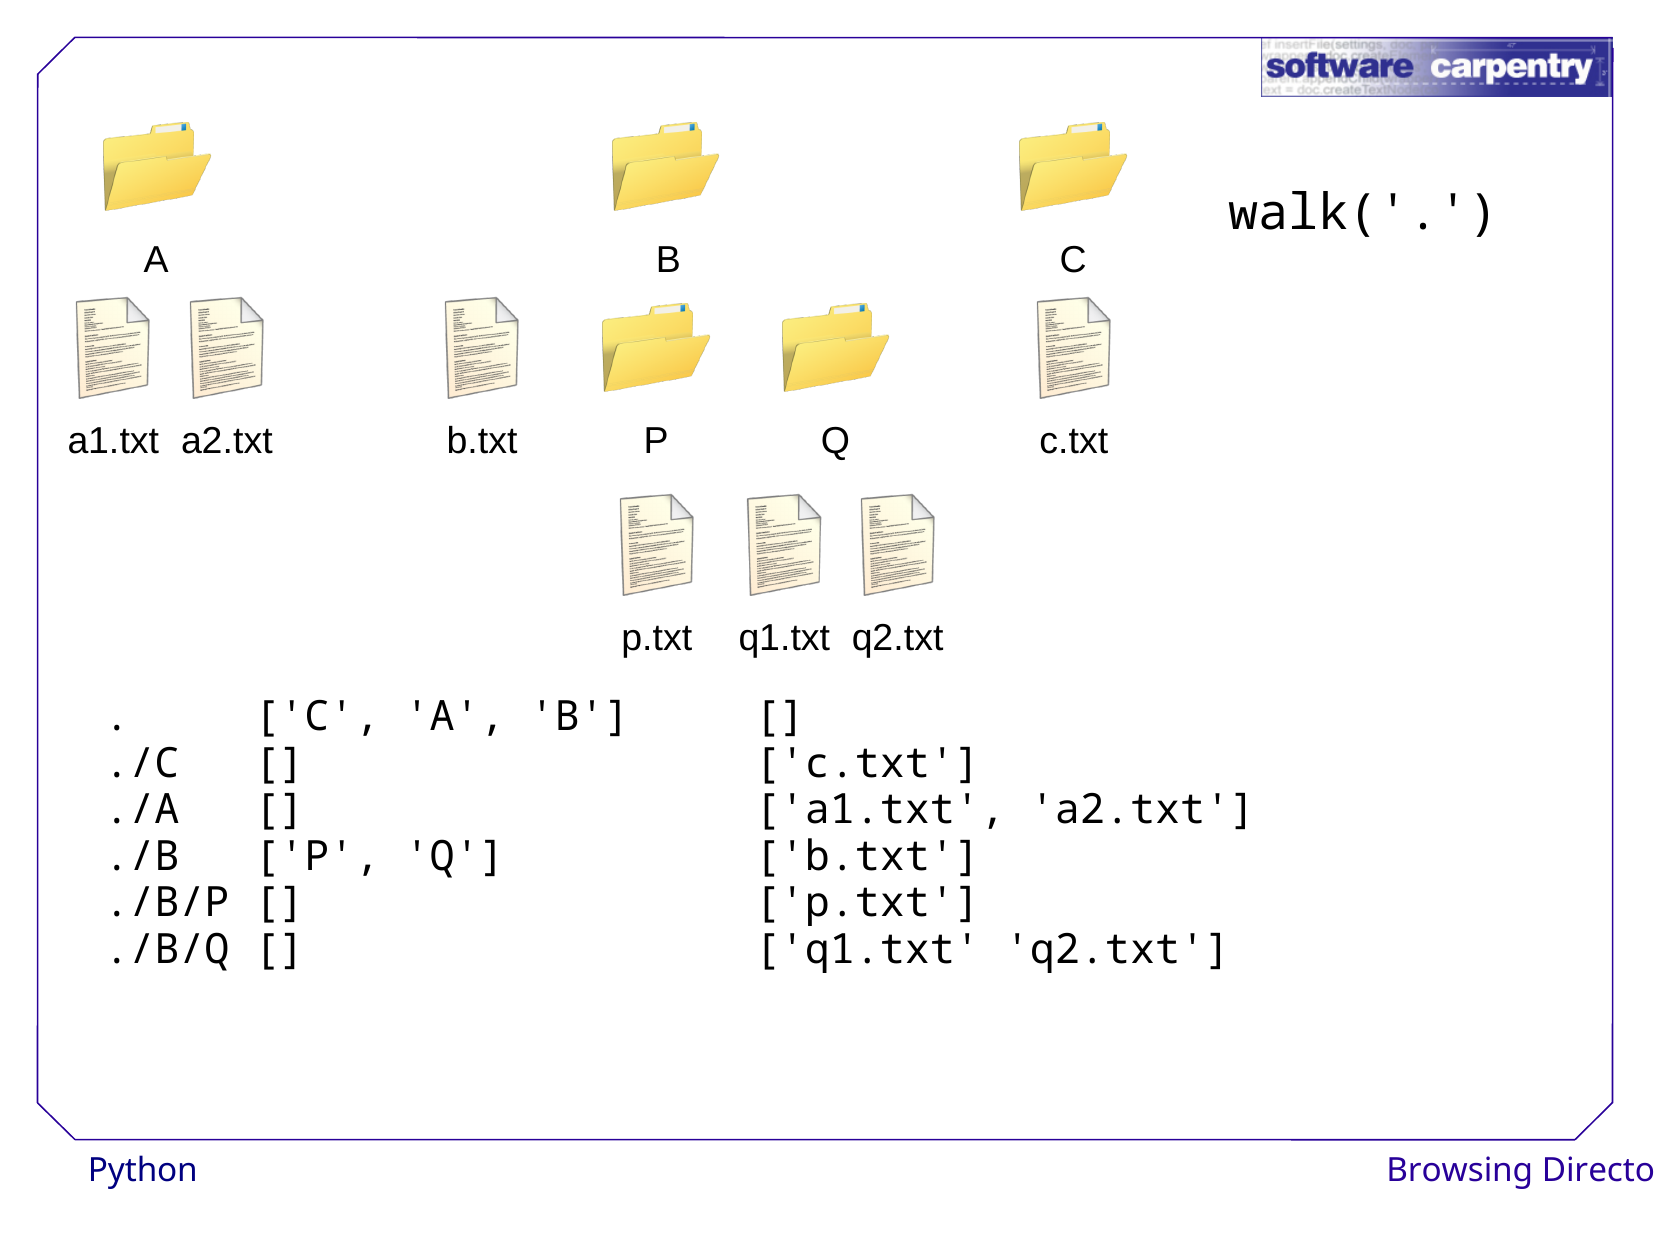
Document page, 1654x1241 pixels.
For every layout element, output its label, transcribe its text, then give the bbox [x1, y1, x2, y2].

text_box C [1044, 231, 1102, 290]
text_box . ['C', 'A', 'B'] [] ./C [] ['c.txt'] ./A [] ['a1.txt', 'a2.txt'] ./B ['P', 'Q'] ['b.txt'] ./B/P [] ['p.txt'] ./B/Q [] ['q1.txt' 'q2.txt'] [89, 686, 1512, 1150]
text_box b.txt [431, 412, 533, 470]
text_box c.txt [1024, 412, 1124, 470]
picture [600, 487, 714, 602]
picture [608, 108, 723, 224]
text_box q2.txt [846, 609, 959, 668]
text_box B [640, 231, 696, 290]
picture [1017, 290, 1131, 404]
picture [727, 487, 955, 602]
picture [778, 289, 893, 405]
text_box p.txt [606, 609, 708, 668]
picture [425, 290, 539, 404]
picture [1015, 108, 1131, 224]
text_box walk('.') [1214, 156, 1517, 252]
picture [598, 289, 714, 405]
text_box q1.txt [723, 609, 846, 668]
text_box P [628, 412, 684, 470]
picture [56, 290, 284, 404]
text_box A [128, 231, 184, 290]
text_box a2.txt [175, 412, 288, 470]
picture [1261, 39, 1613, 97]
picture [99, 108, 215, 224]
text_box a1.txt [52, 412, 175, 470]
text_box Q [805, 412, 865, 470]
